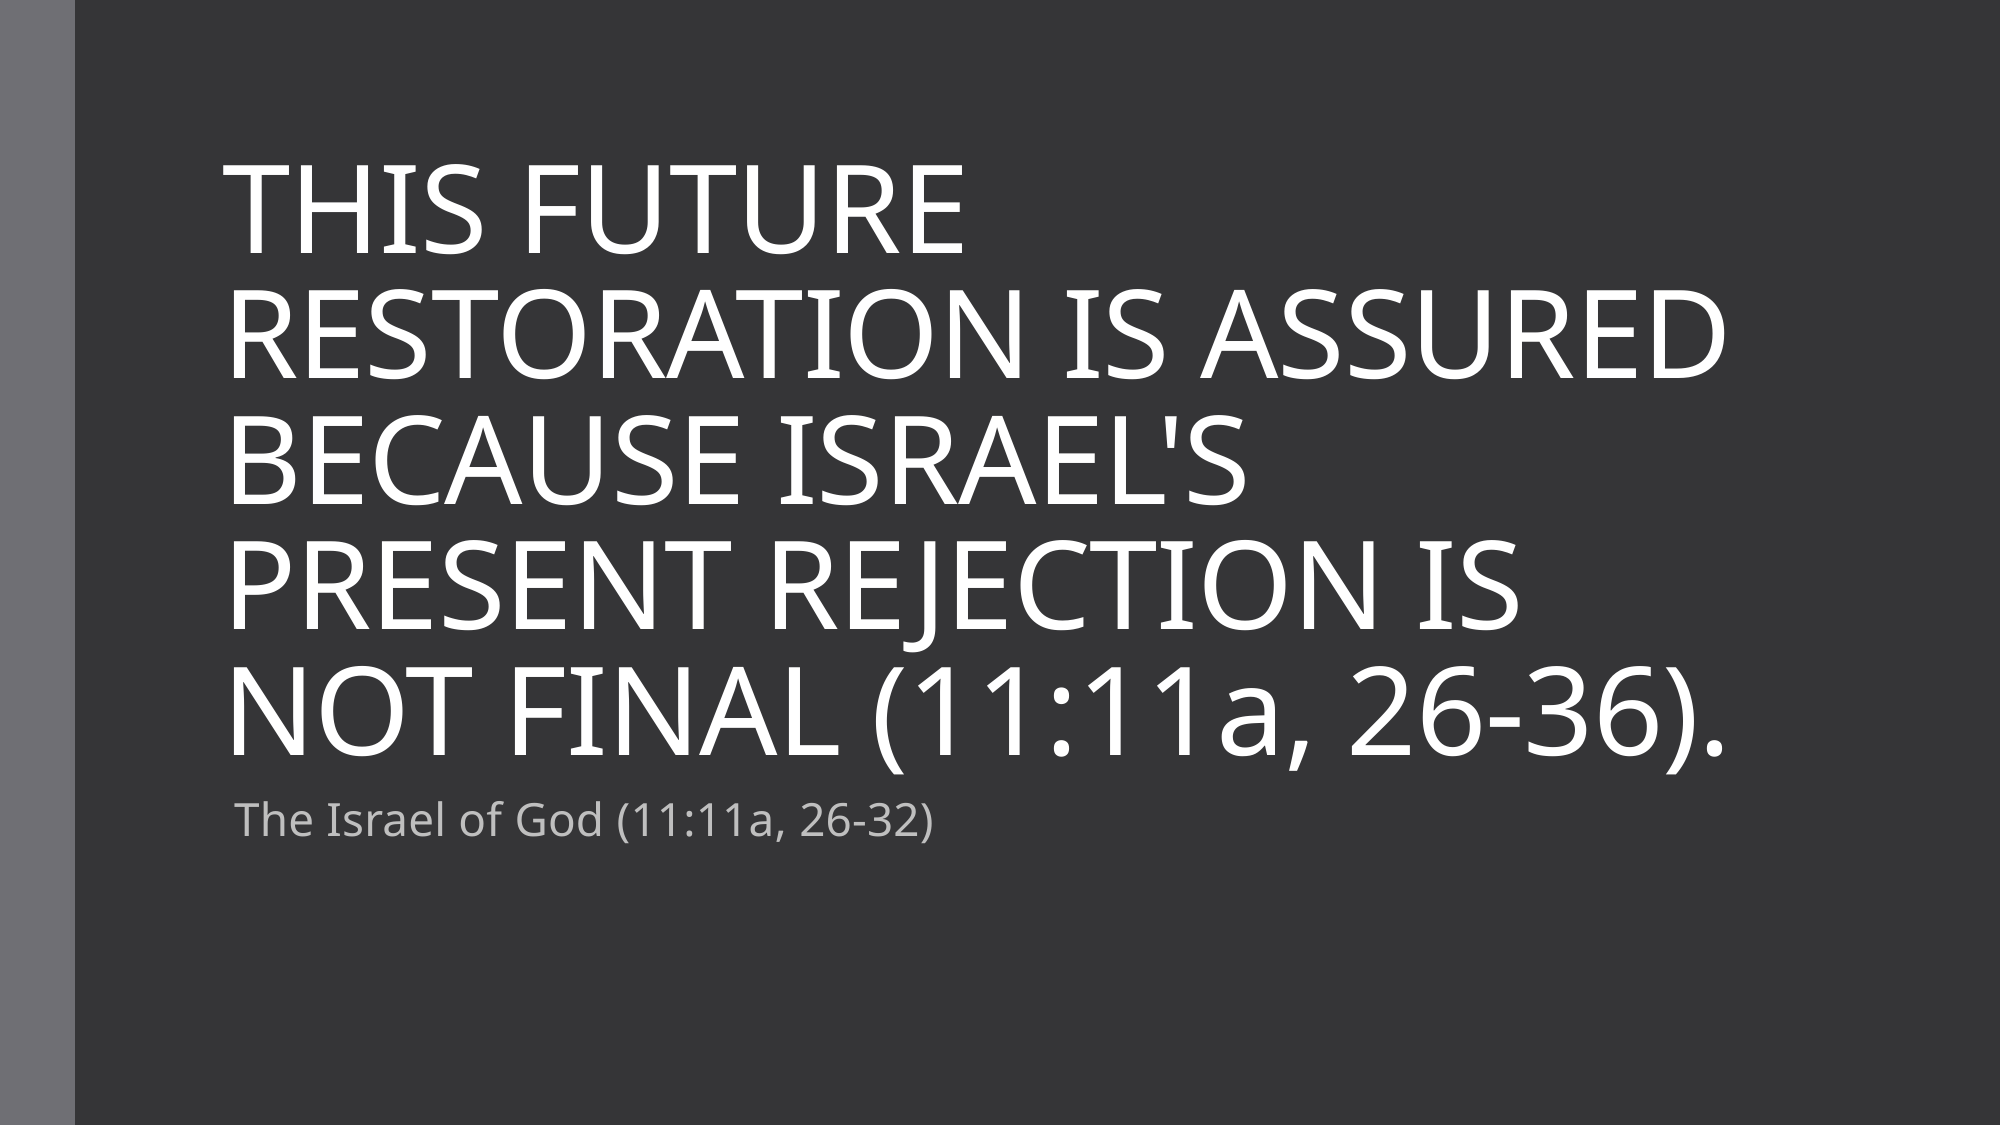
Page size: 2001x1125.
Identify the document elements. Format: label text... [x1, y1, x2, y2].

title THIS FUTURE RESTORATION IS ASSURED BECAUSE ISRAEL'S PRESENT REJECTION IS NOT FINAL (11:11a, 26-36). [206, 124, 1752, 787]
subtitle The Israel of God (11:11a, 26-32) [206, 787, 1752, 1066]
